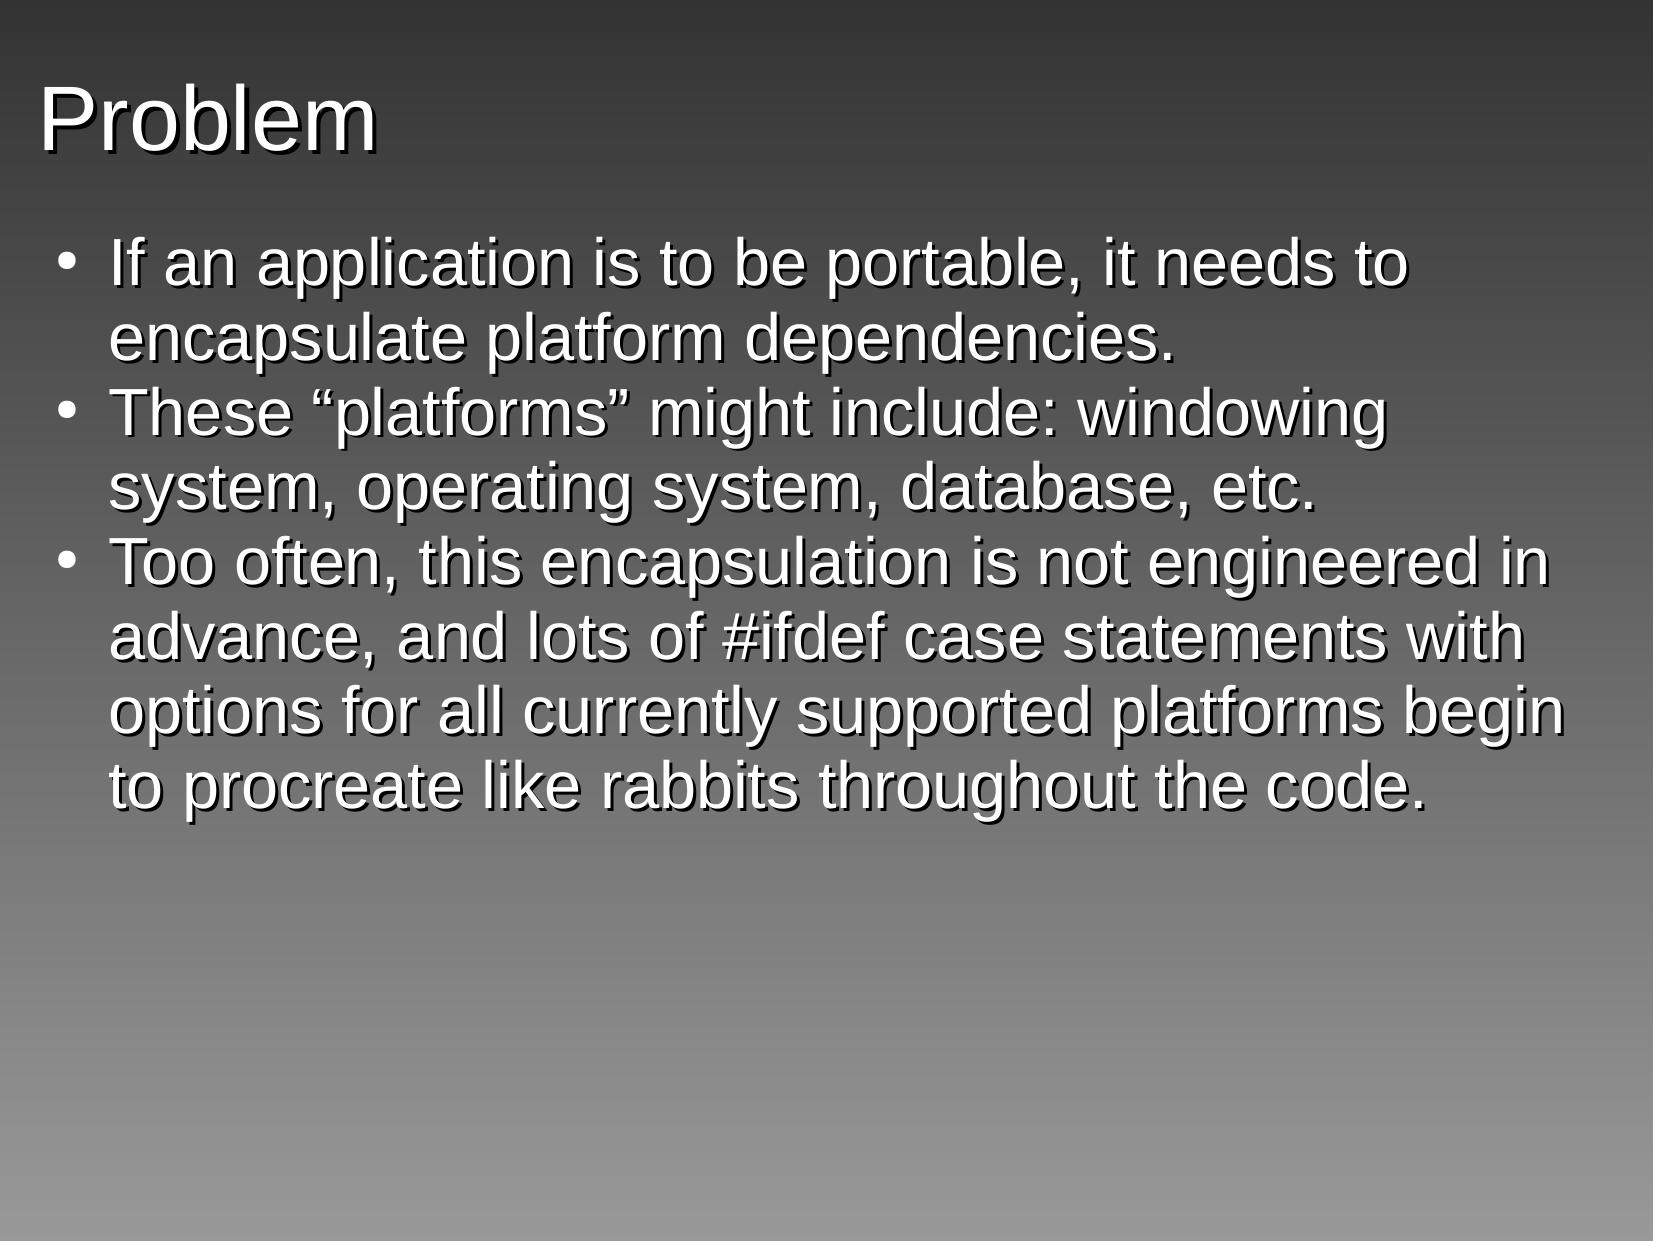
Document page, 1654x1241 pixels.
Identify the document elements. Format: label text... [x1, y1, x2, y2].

list If an application is to be portable, it needs to encapsulate platform dependencies. These “platforms” might include: windowing system, operating system, database, etc. Too often, this encapsulation is not engineered in advance, and lots of #ifdef case statements with options for all currently supported platforms begin to procreate like rabbits throughout the code. [37, 225, 1613, 1126]
title Problem [37, 49, 1613, 188]
